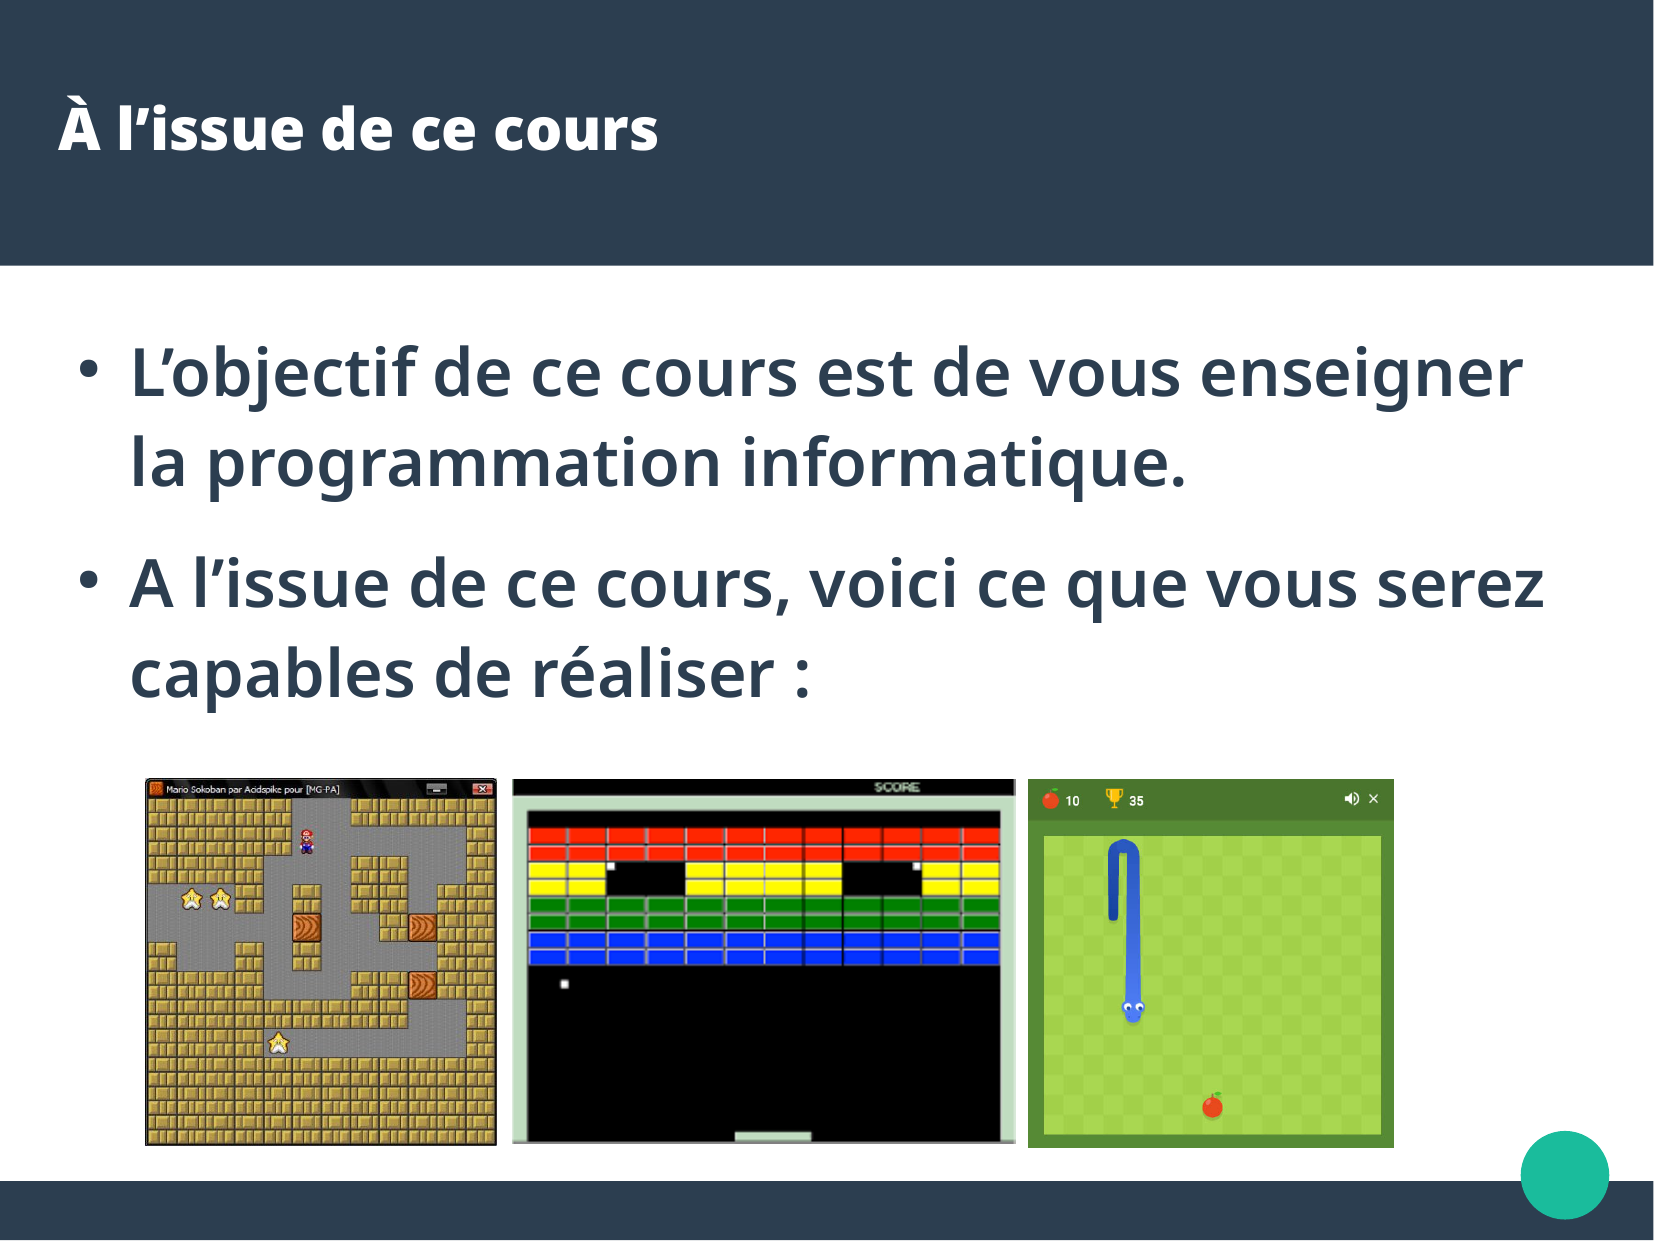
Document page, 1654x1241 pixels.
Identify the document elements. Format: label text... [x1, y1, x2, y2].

picture [145, 778, 497, 1146]
list L’objectif de ce cours est de vous enseigner la programmation informatique. A l’issue de ce cours, voici ce que vous serez capables de réaliser : [59, 324, 1595, 1152]
title À l’issue de ce cours [59, 49, 1595, 207]
picture [1028, 779, 1394, 1148]
picture [512, 779, 1016, 1144]
